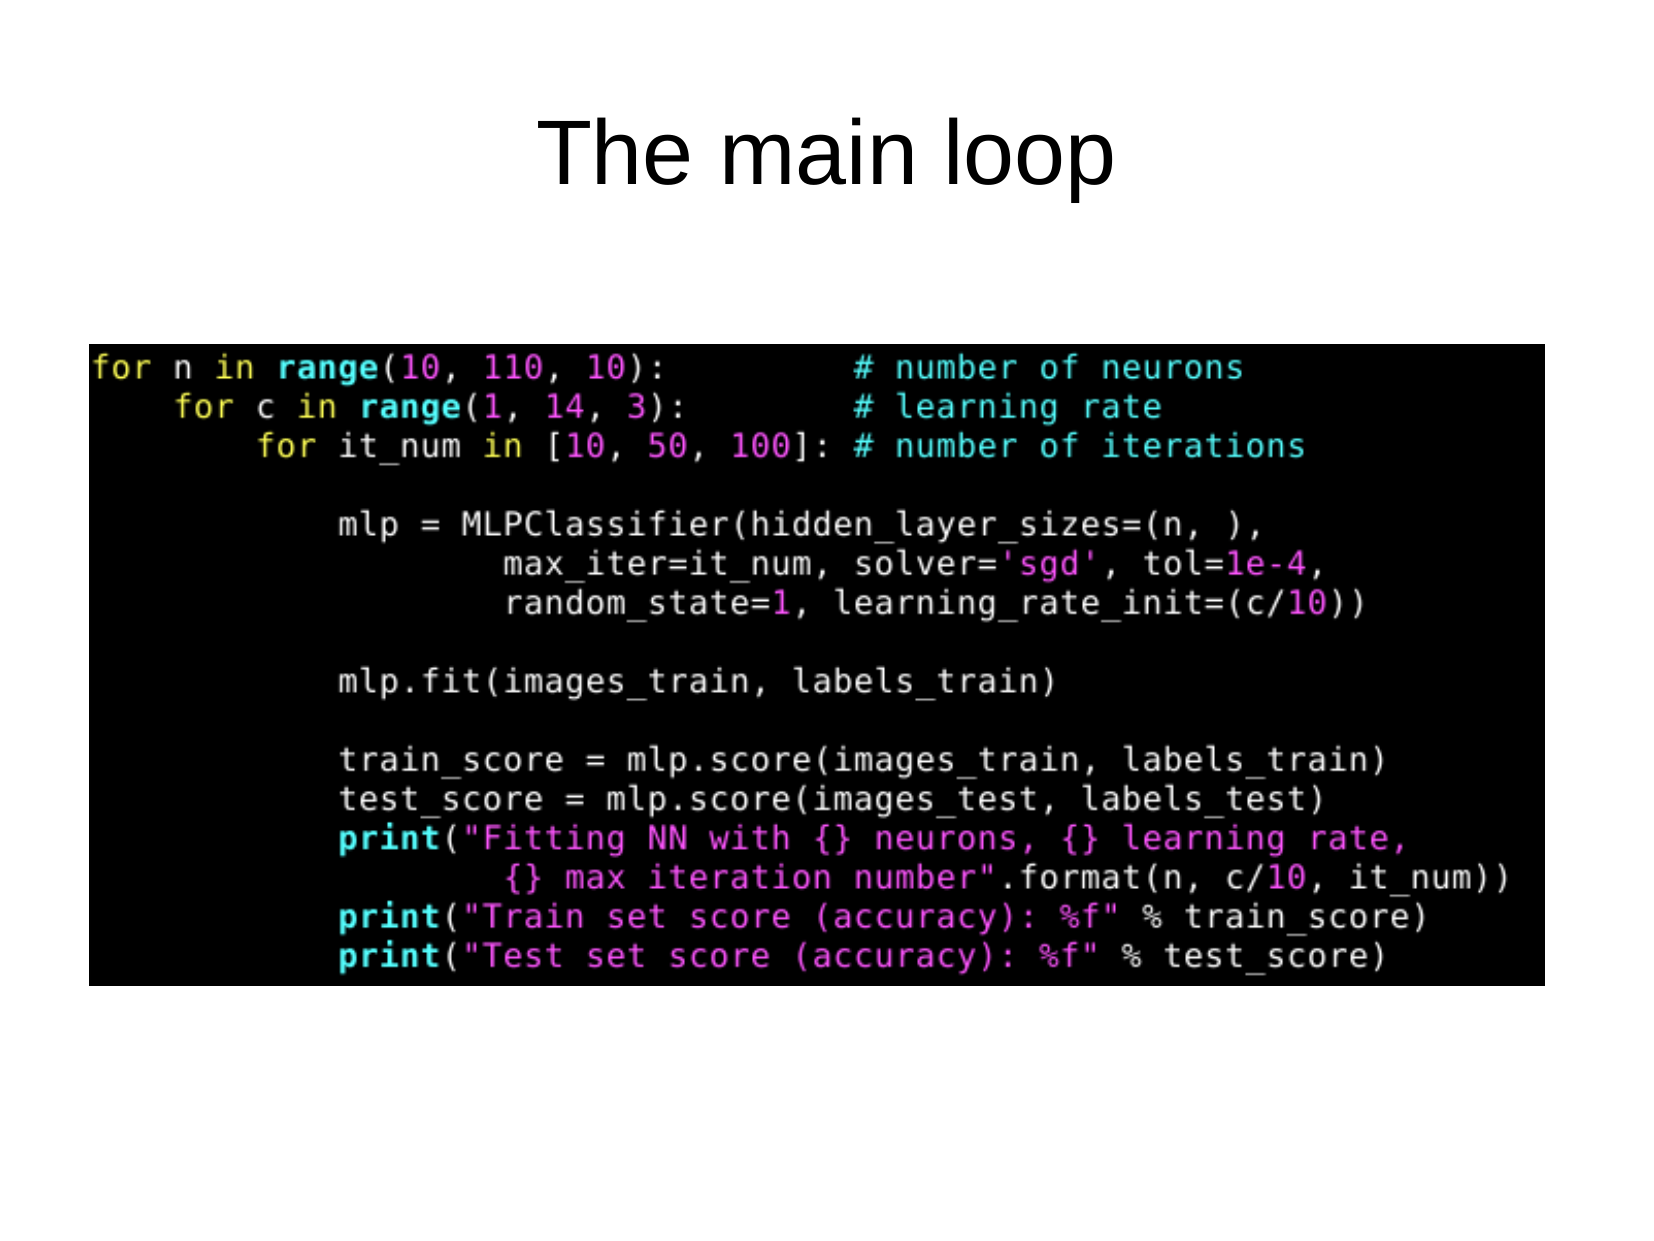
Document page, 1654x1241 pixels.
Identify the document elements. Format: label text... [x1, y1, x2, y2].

title The main loop [82, 49, 1571, 257]
picture [89, 344, 1545, 986]
